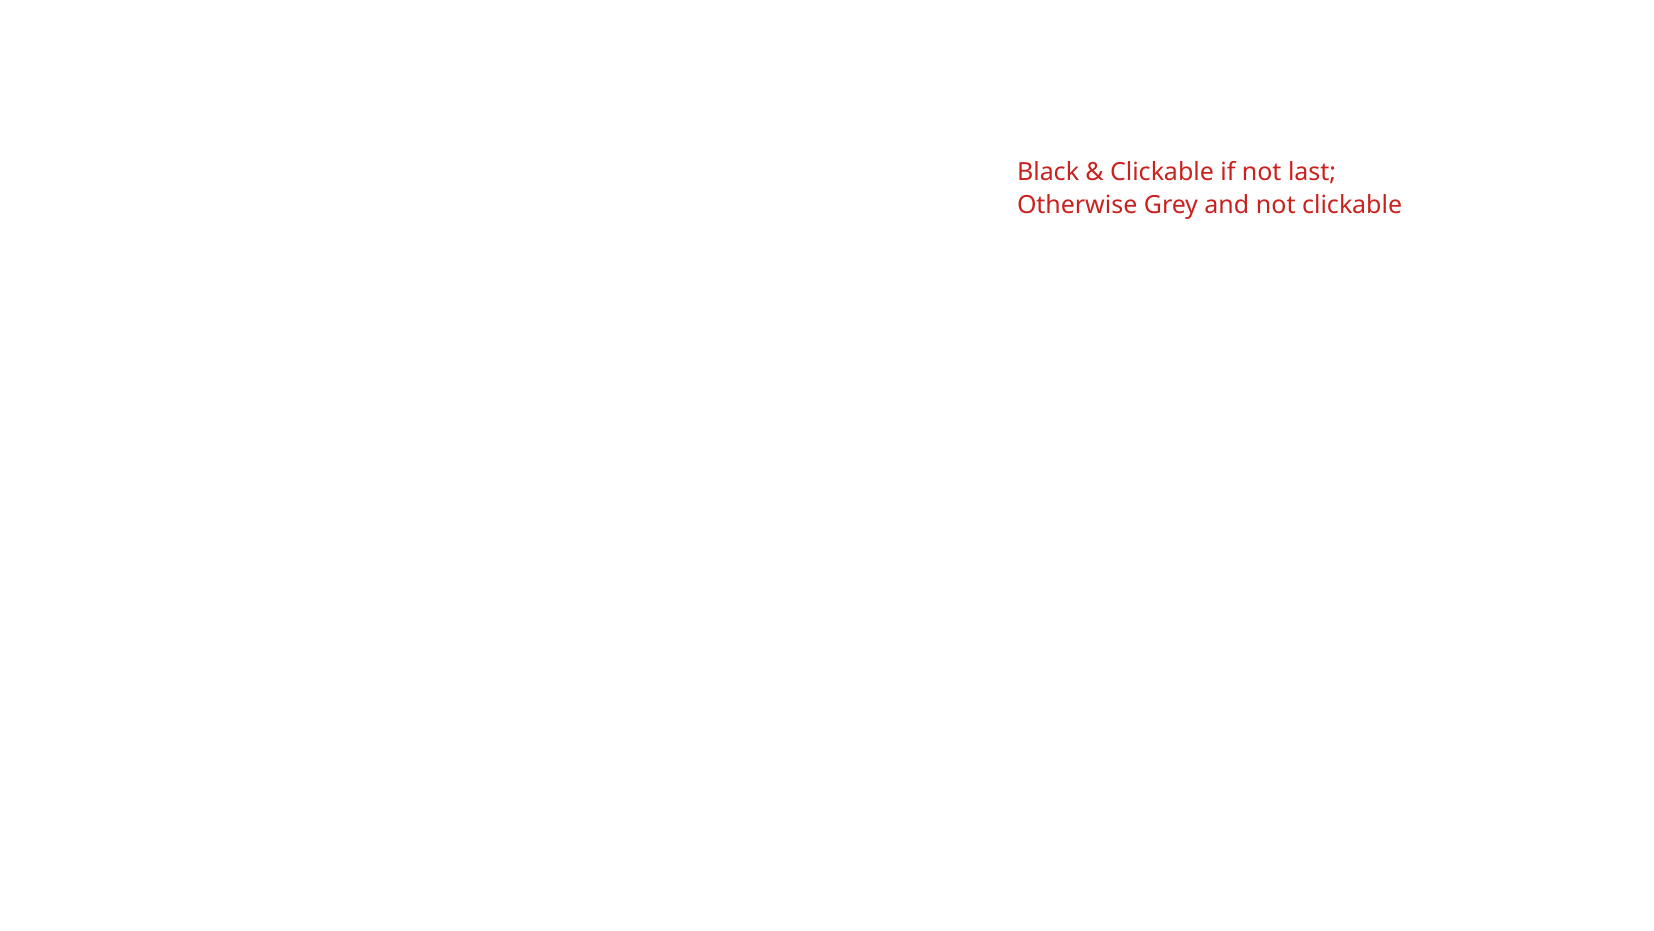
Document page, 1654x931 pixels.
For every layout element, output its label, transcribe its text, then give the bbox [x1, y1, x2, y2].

text_box Black & Clickable if not last; Otherwise Grey and not clickable [1002, 145, 1406, 217]
